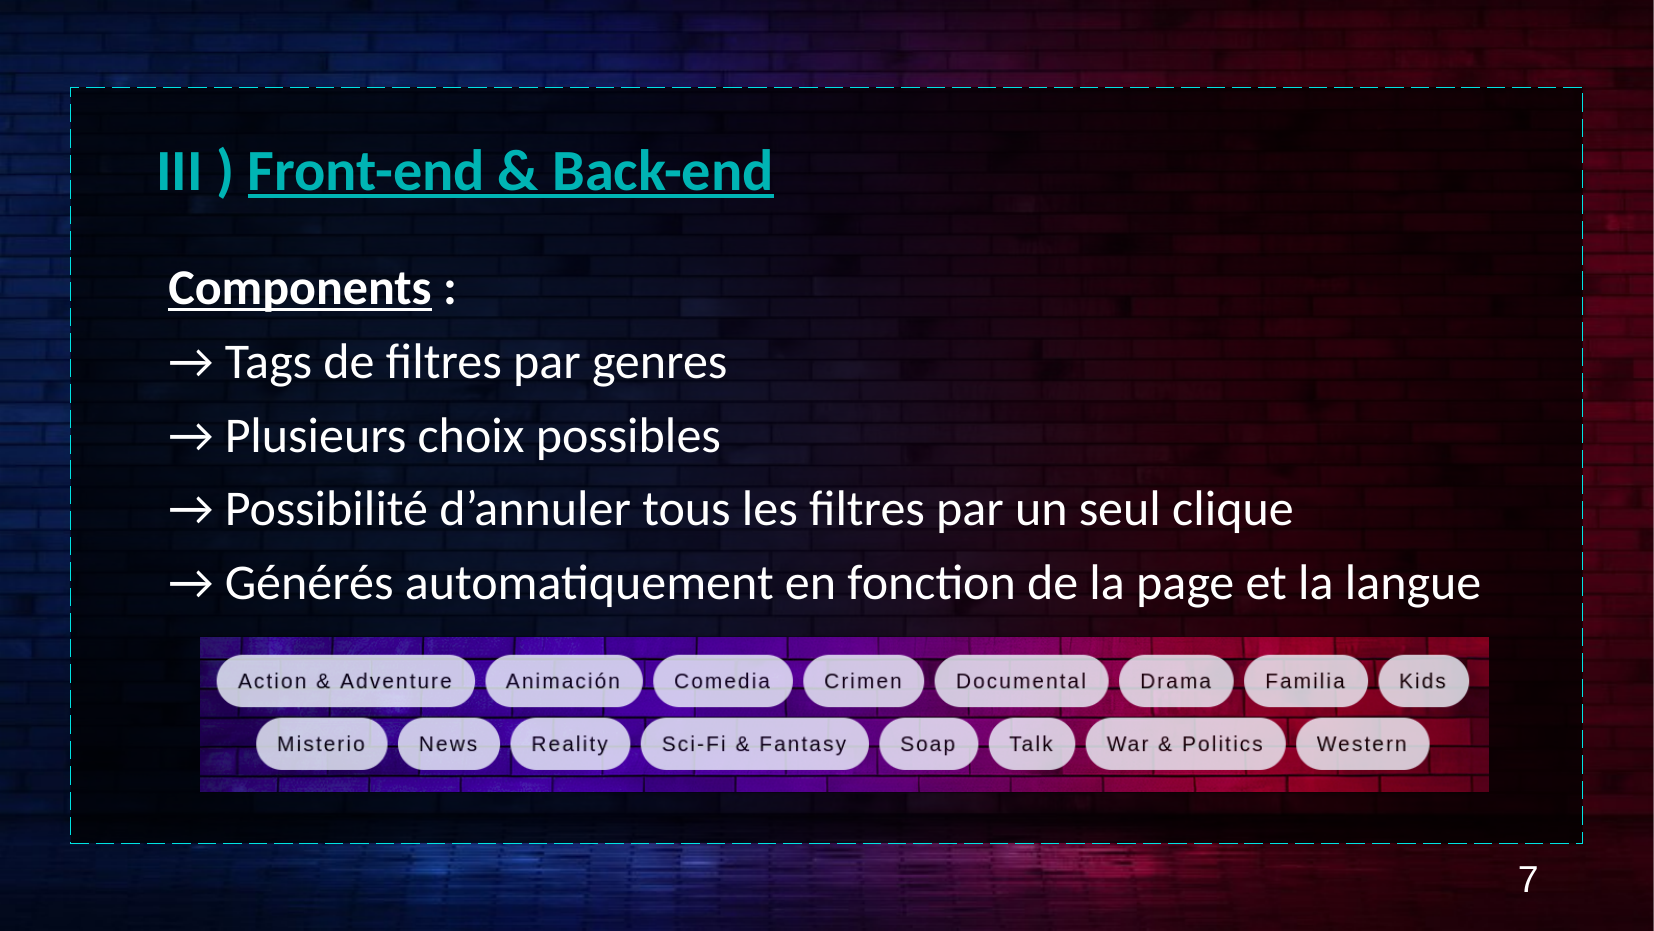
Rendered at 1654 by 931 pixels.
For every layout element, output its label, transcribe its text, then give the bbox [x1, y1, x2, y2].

picture [200, 637, 1489, 792]
text_box [70, 87, 1583, 844]
text_box III ) Front-end & Back-end [141, 139, 1063, 330]
text_box Components : → Tags de filtres par genres → Plusieurs choix possibles → Possibilité d’annuler tous les filtres par un seul clique → Générés automatiquement en fonction de la page et la langue [153, 259, 1524, 931]
picture [1524, 869, 1532, 885]
picture [0, 0, 1654, 931]
